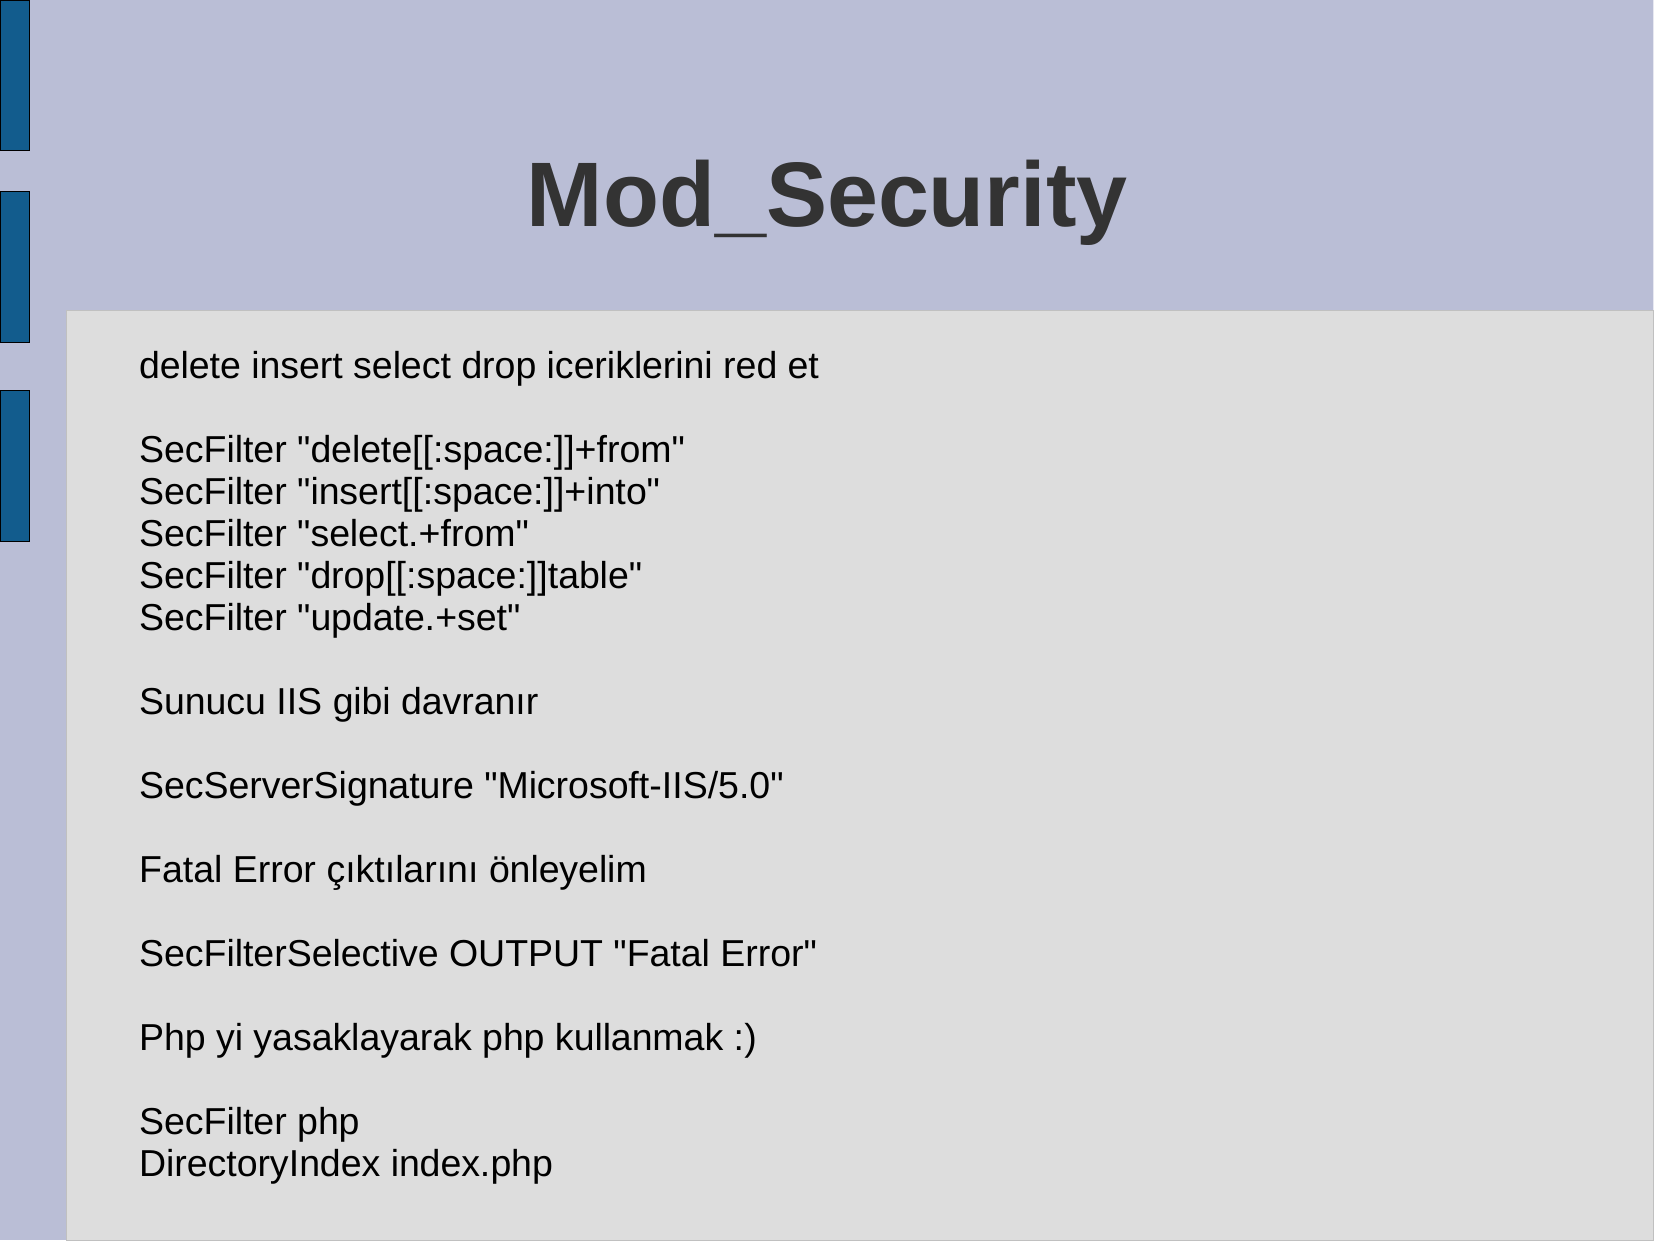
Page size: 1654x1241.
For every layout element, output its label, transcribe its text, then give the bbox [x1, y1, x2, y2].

title Mod_Security [121, 91, 1534, 299]
list delete insert select drop iceriklerini red et SecFilter "delete[[:space:]]+from" SecFilter "insert[[:space:]]+into" SecFilter "select.+from" SecFilter "drop[[:space:]]table" SecFilter "update.+set" Sunucu IIS gibi davranır SecServerSignature "Microsoft-IIS/5.0" Fatal Error çıktılarını önleyelim SecFilterSelective OUTPUT "Fatal Error" Php yi yasaklayarak php kullanmak :) SecFilter php DirectoryIndex index.php [121, 344, 1534, 1241]
